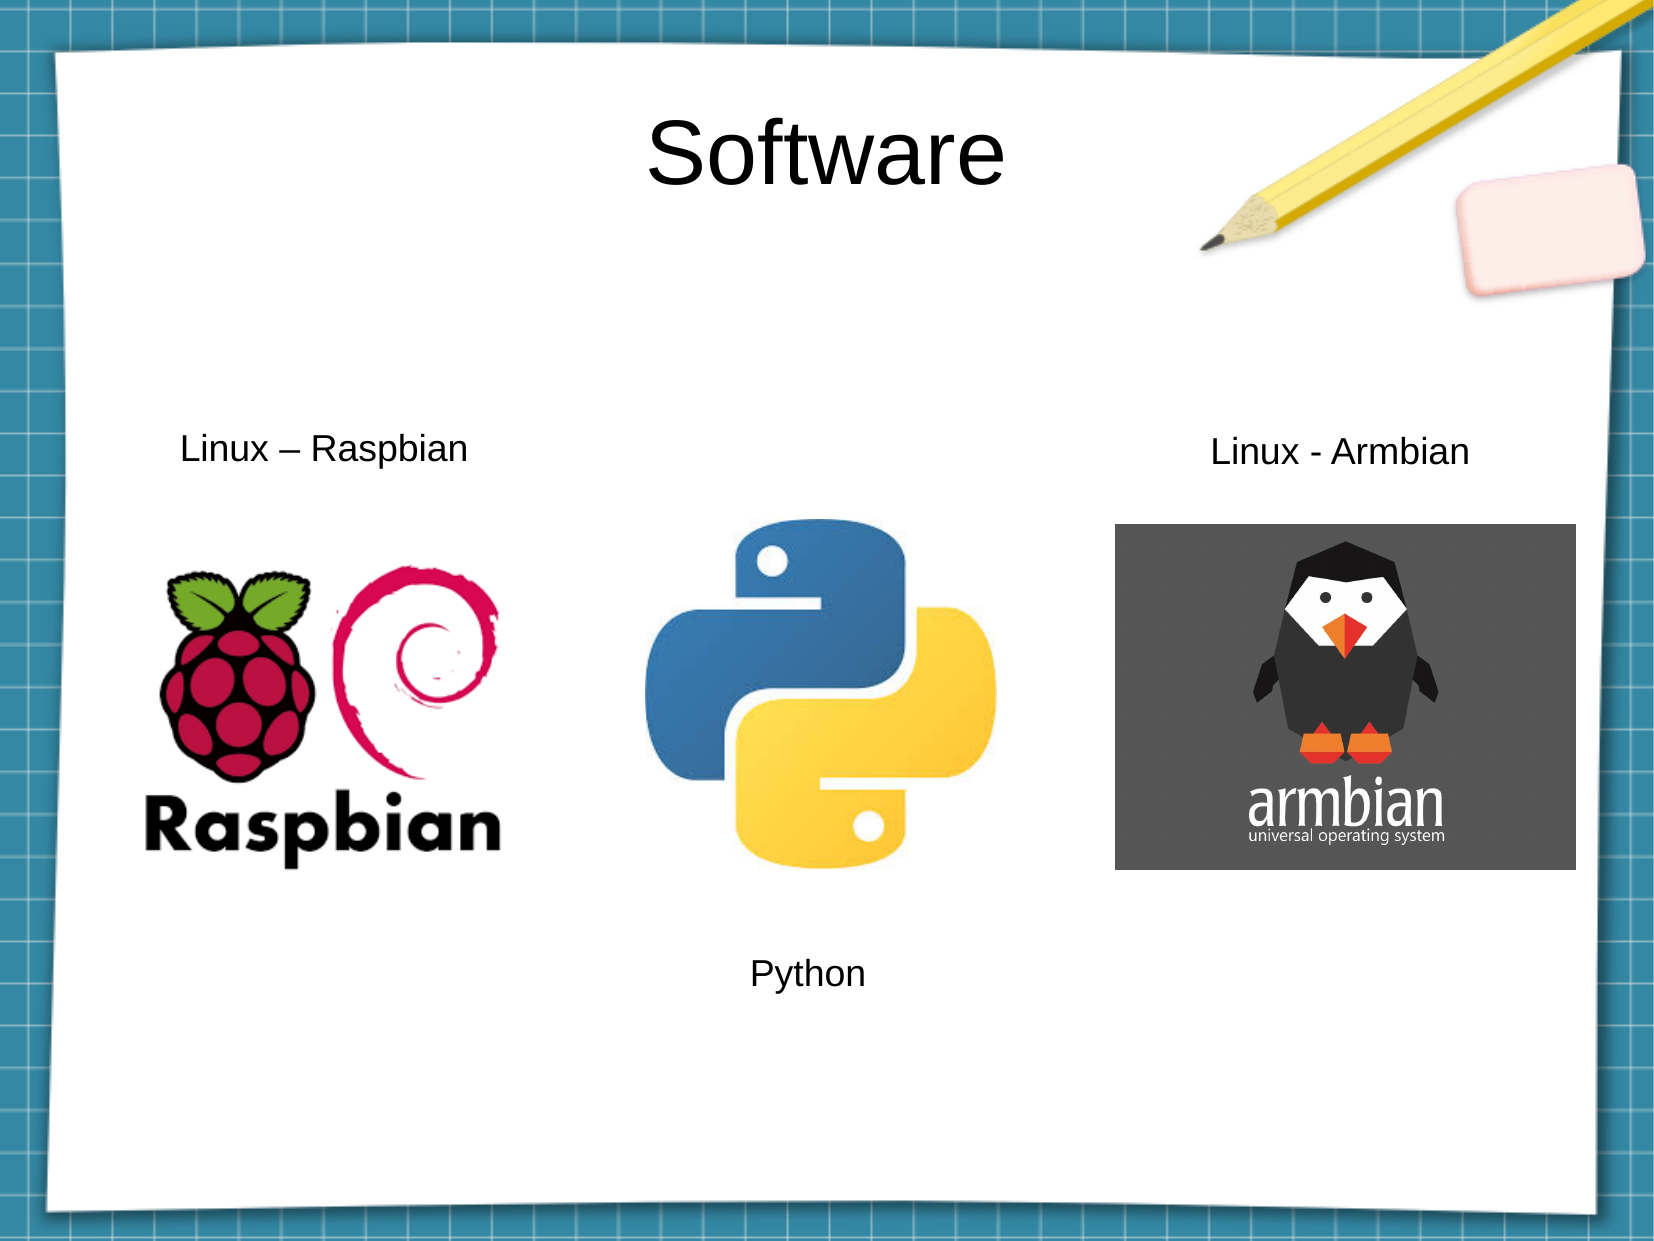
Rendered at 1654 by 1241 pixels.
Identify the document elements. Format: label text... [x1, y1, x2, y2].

text_box Linux – Raspbian [165, 420, 526, 477]
text_box Linux - Armbian [1195, 423, 1486, 481]
title Software [82, 49, 1571, 257]
text_box Python [735, 945, 882, 1047]
picture [0, 0, 1654, 1241]
